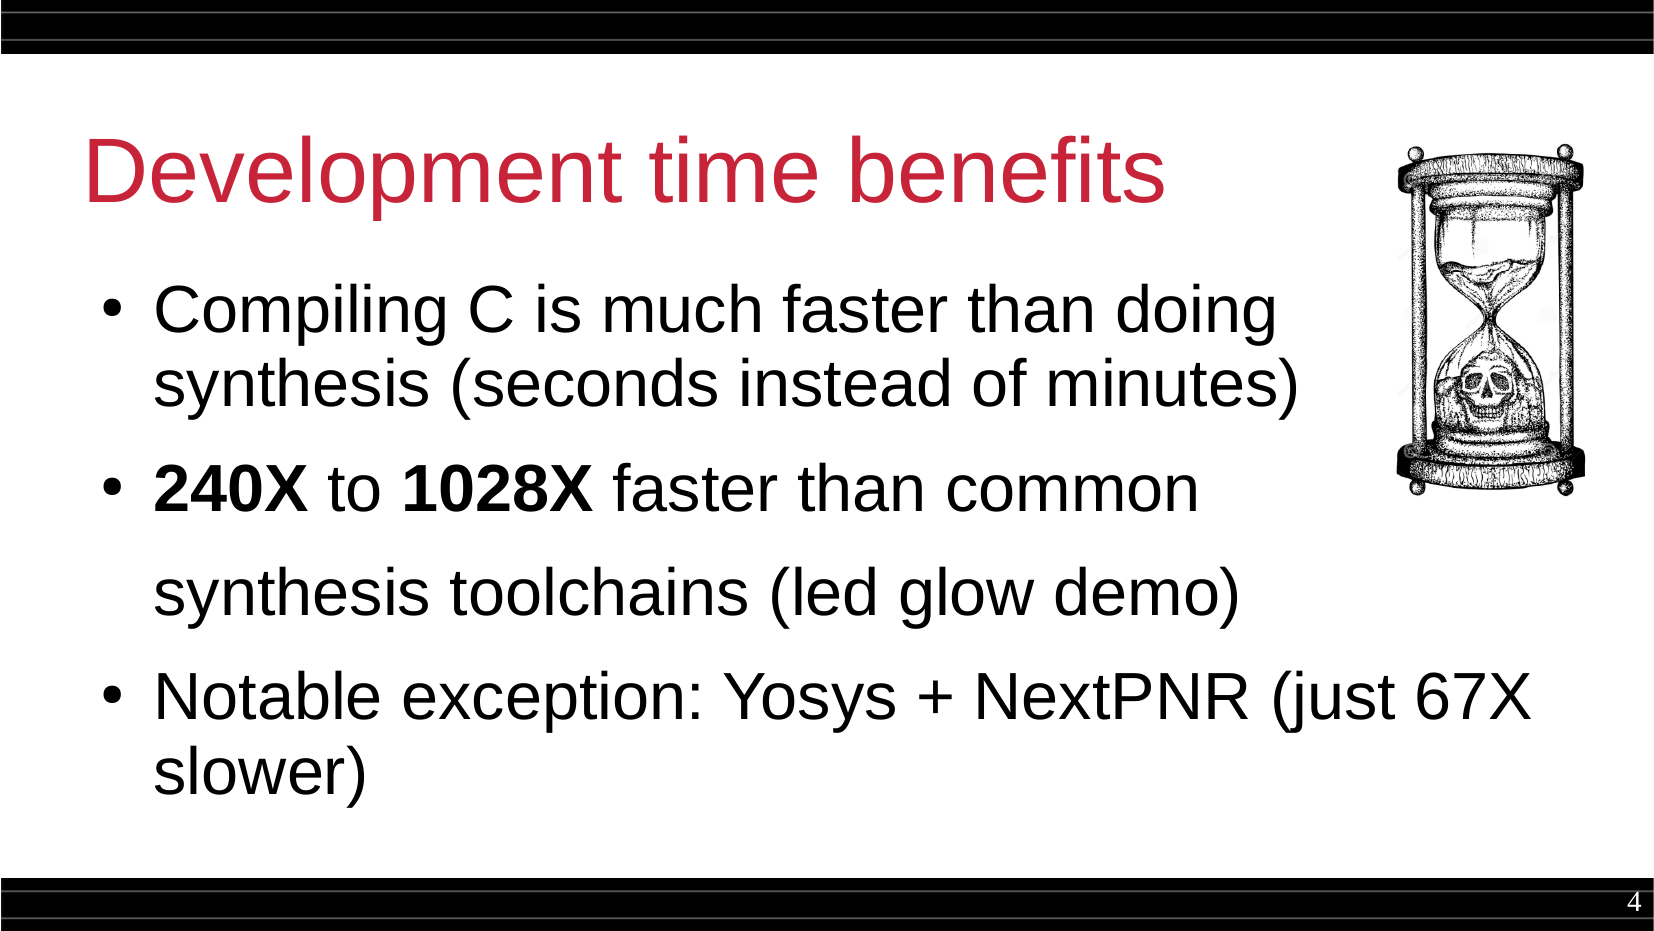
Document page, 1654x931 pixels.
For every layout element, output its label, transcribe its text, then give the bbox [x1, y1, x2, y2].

picture [1362, 141, 1595, 500]
picture [1, 878, 1654, 931]
title Development time benefits [82, 92, 1571, 249]
picture [1, 0, 1654, 54]
text_box [778, 471, 809, 542]
list Compiling C is much faster than doing synthesis (seconds instead of minutes) 240X to 1028X faster than common synthesis toolchains (led glow demo) Notable exception: Yosys + NextPNR (just 67X slower) [82, 271, 1571, 851]
